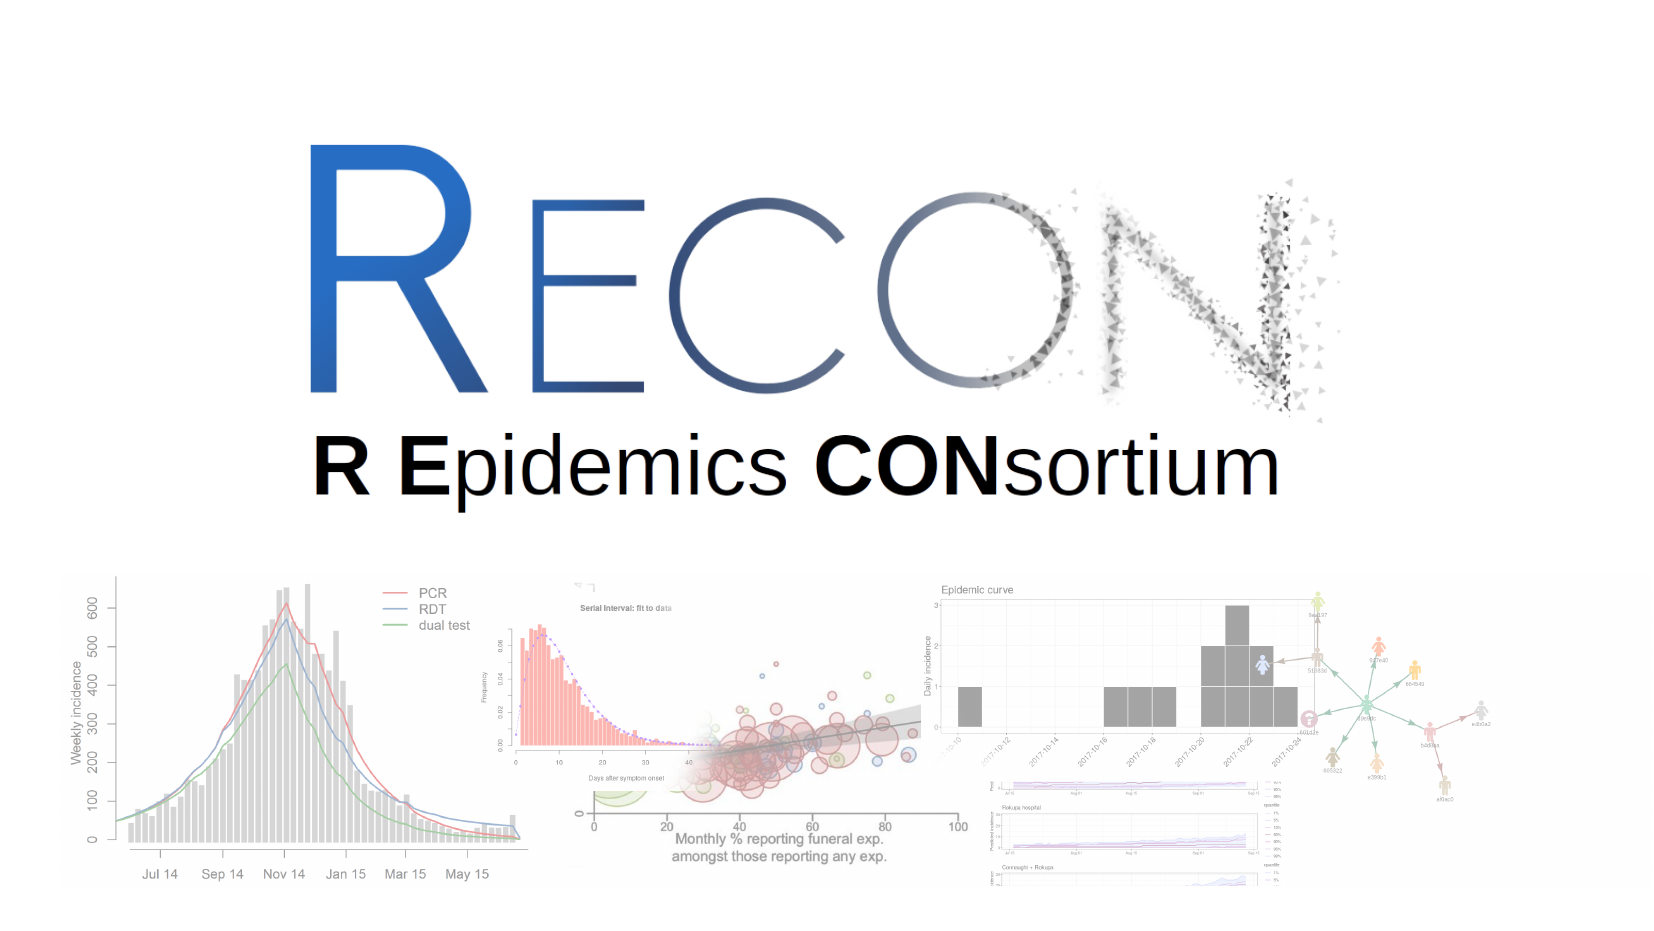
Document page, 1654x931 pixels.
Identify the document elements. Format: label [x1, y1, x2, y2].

picture [59, 118, 1654, 886]
